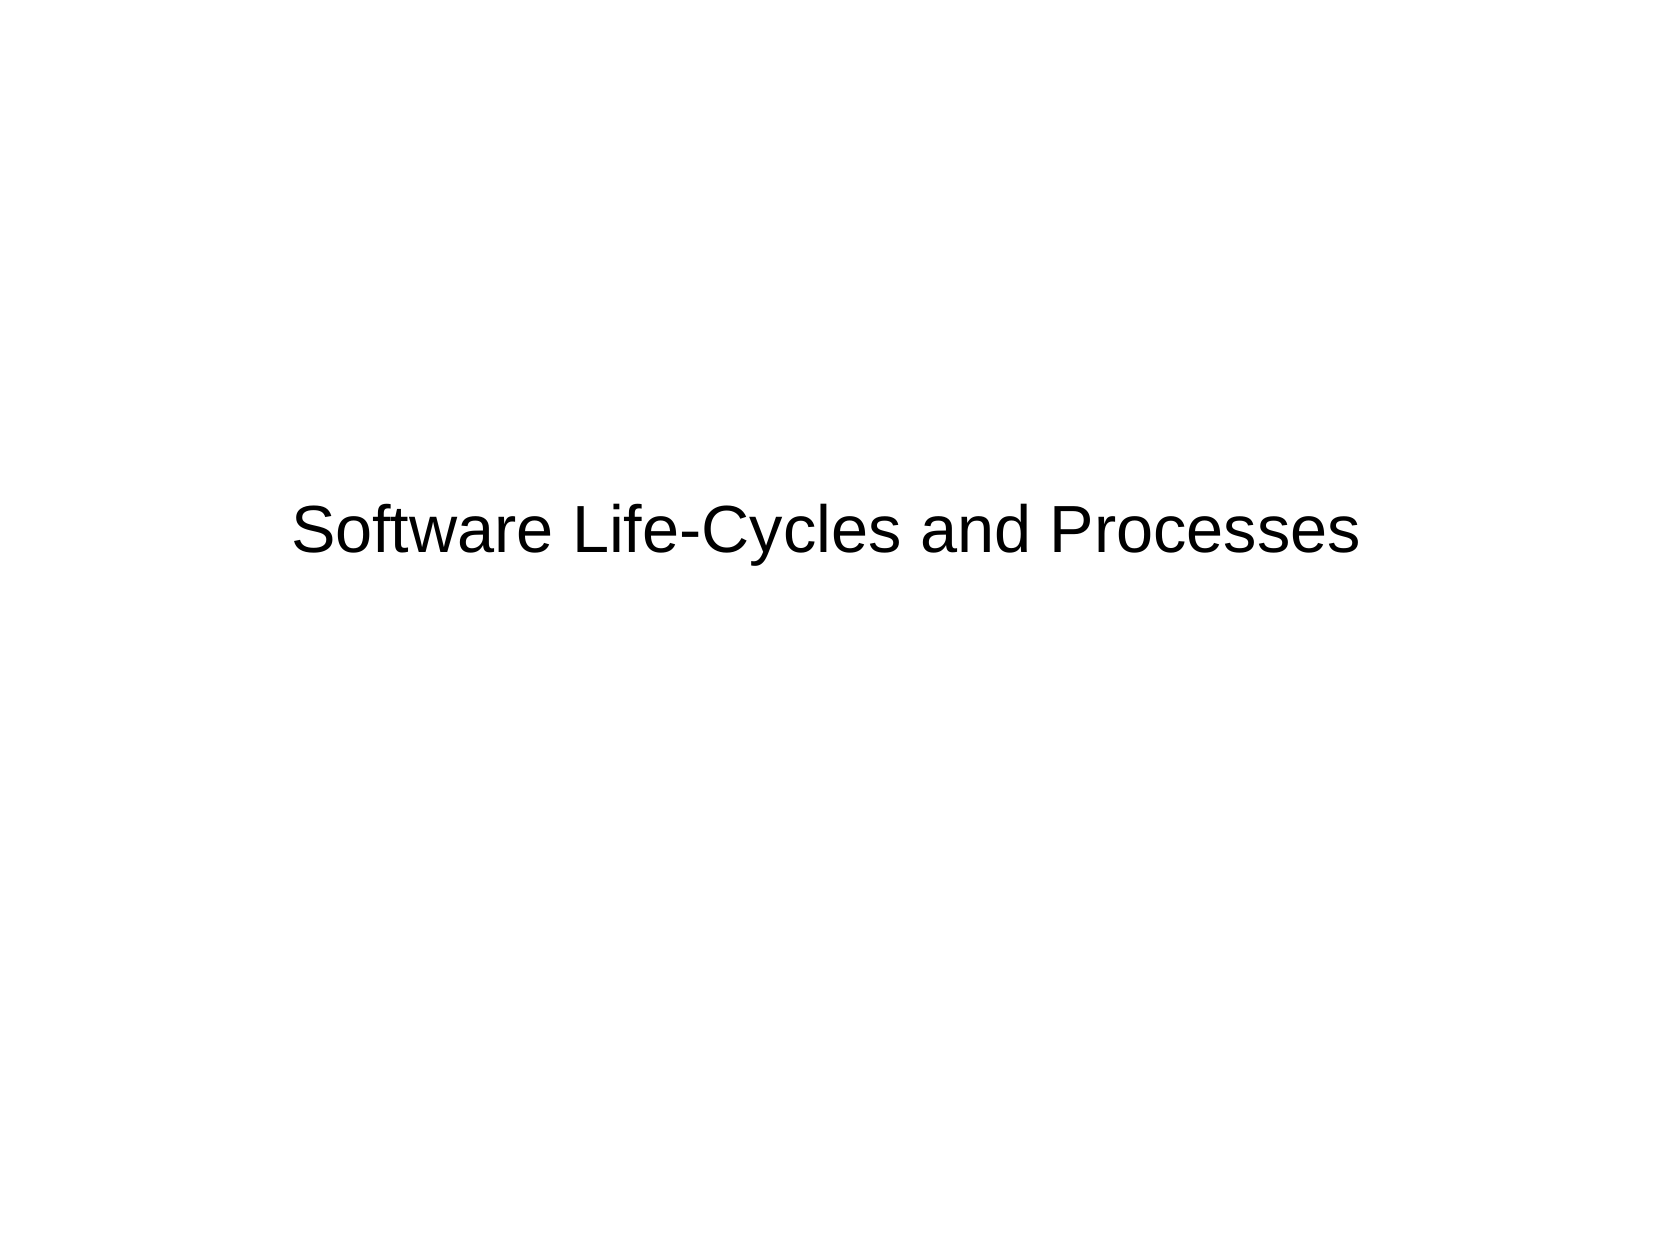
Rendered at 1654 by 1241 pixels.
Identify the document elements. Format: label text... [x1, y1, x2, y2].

subtitle Software Life-Cycles and Processes [82, 49, 1571, 1010]
